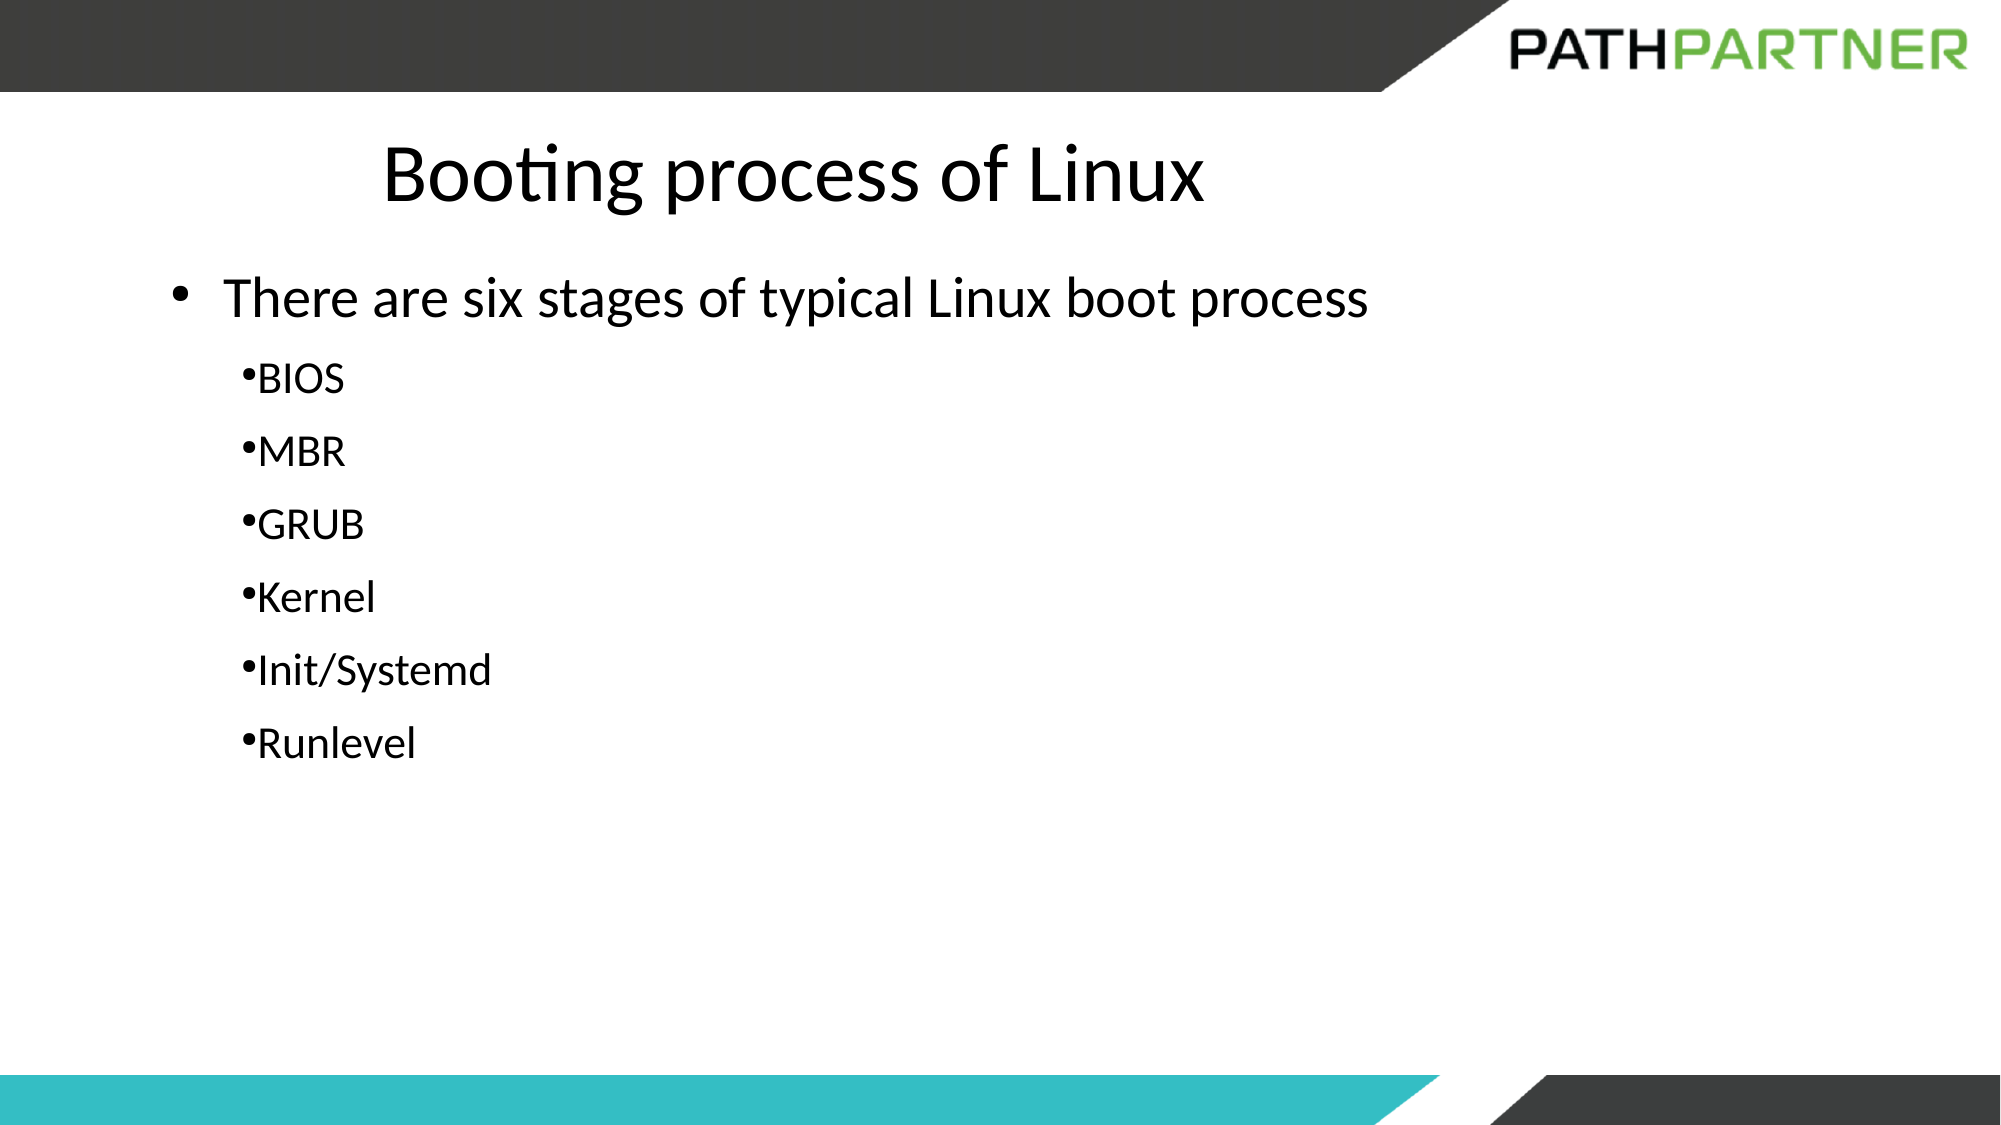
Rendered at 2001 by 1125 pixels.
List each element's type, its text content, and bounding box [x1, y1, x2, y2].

list There are six stages of typical Linux boot process BIOS MBR GRUB Kernel Init/Systemd Runlevel [137, 259, 1863, 1014]
picture [0, 0, 2000, 92]
picture [0, 1075, 2001, 1125]
title Booting process of Linux [137, 92, 1863, 259]
